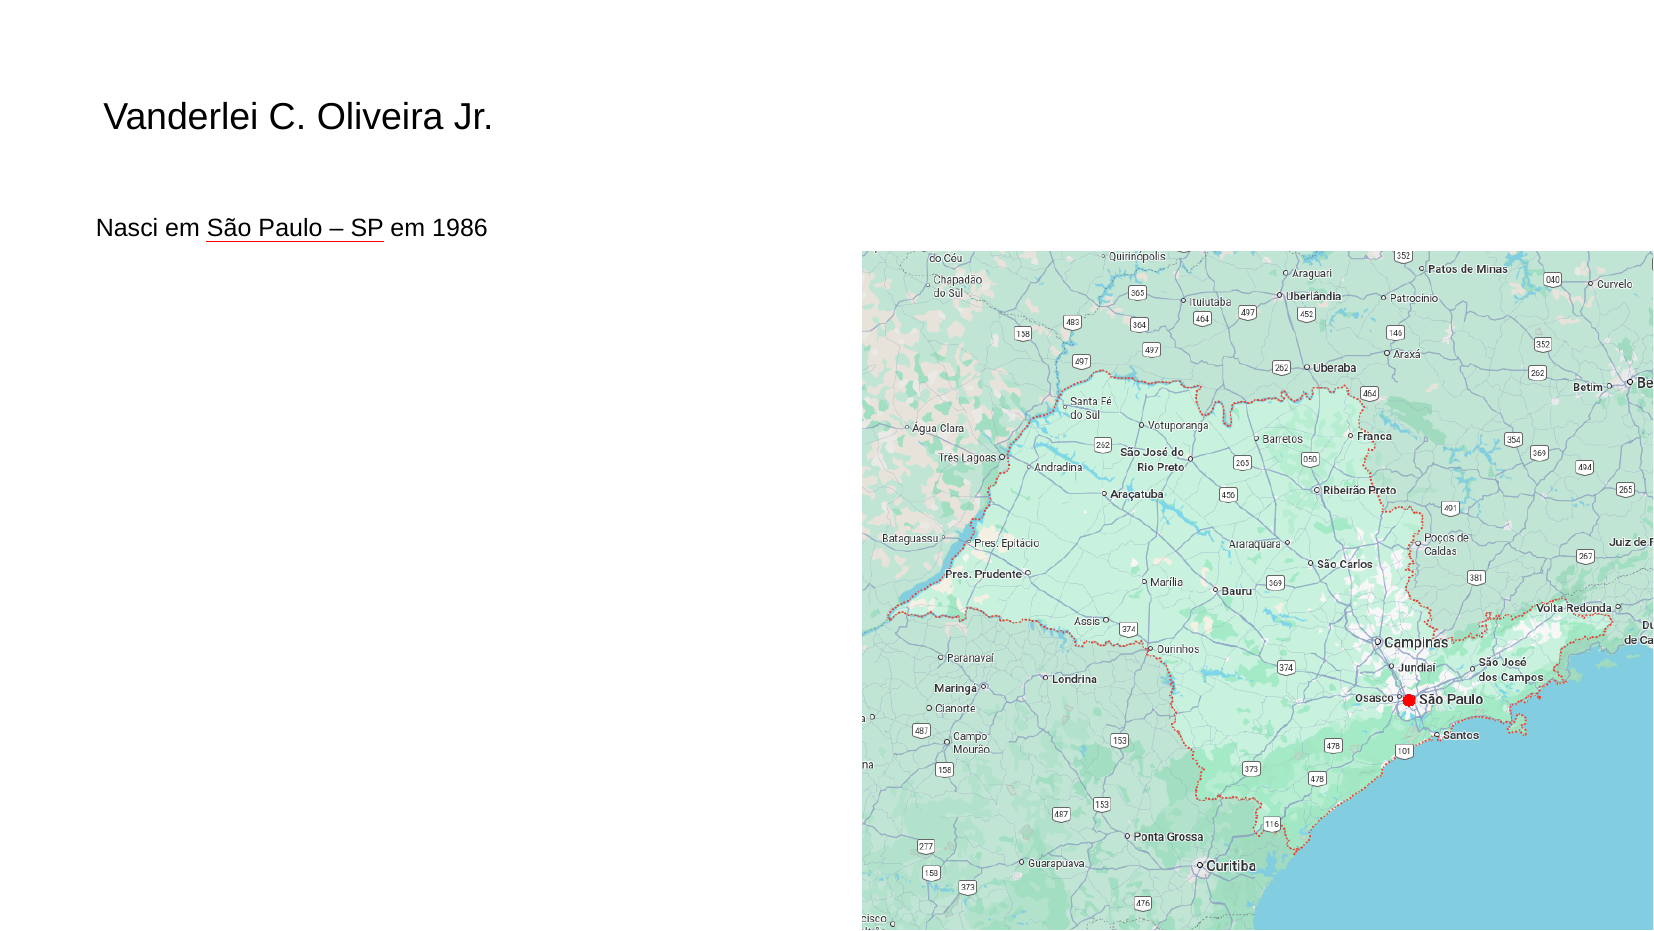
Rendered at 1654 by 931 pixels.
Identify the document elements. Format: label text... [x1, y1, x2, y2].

text_box Nasci em São Paulo – SP em 1986 [81, 206, 502, 250]
picture [862, 251, 1654, 930]
text_box Vanderlei C. Oliveira Jr. [88, 88, 510, 146]
text_box [1402, 694, 1415, 707]
